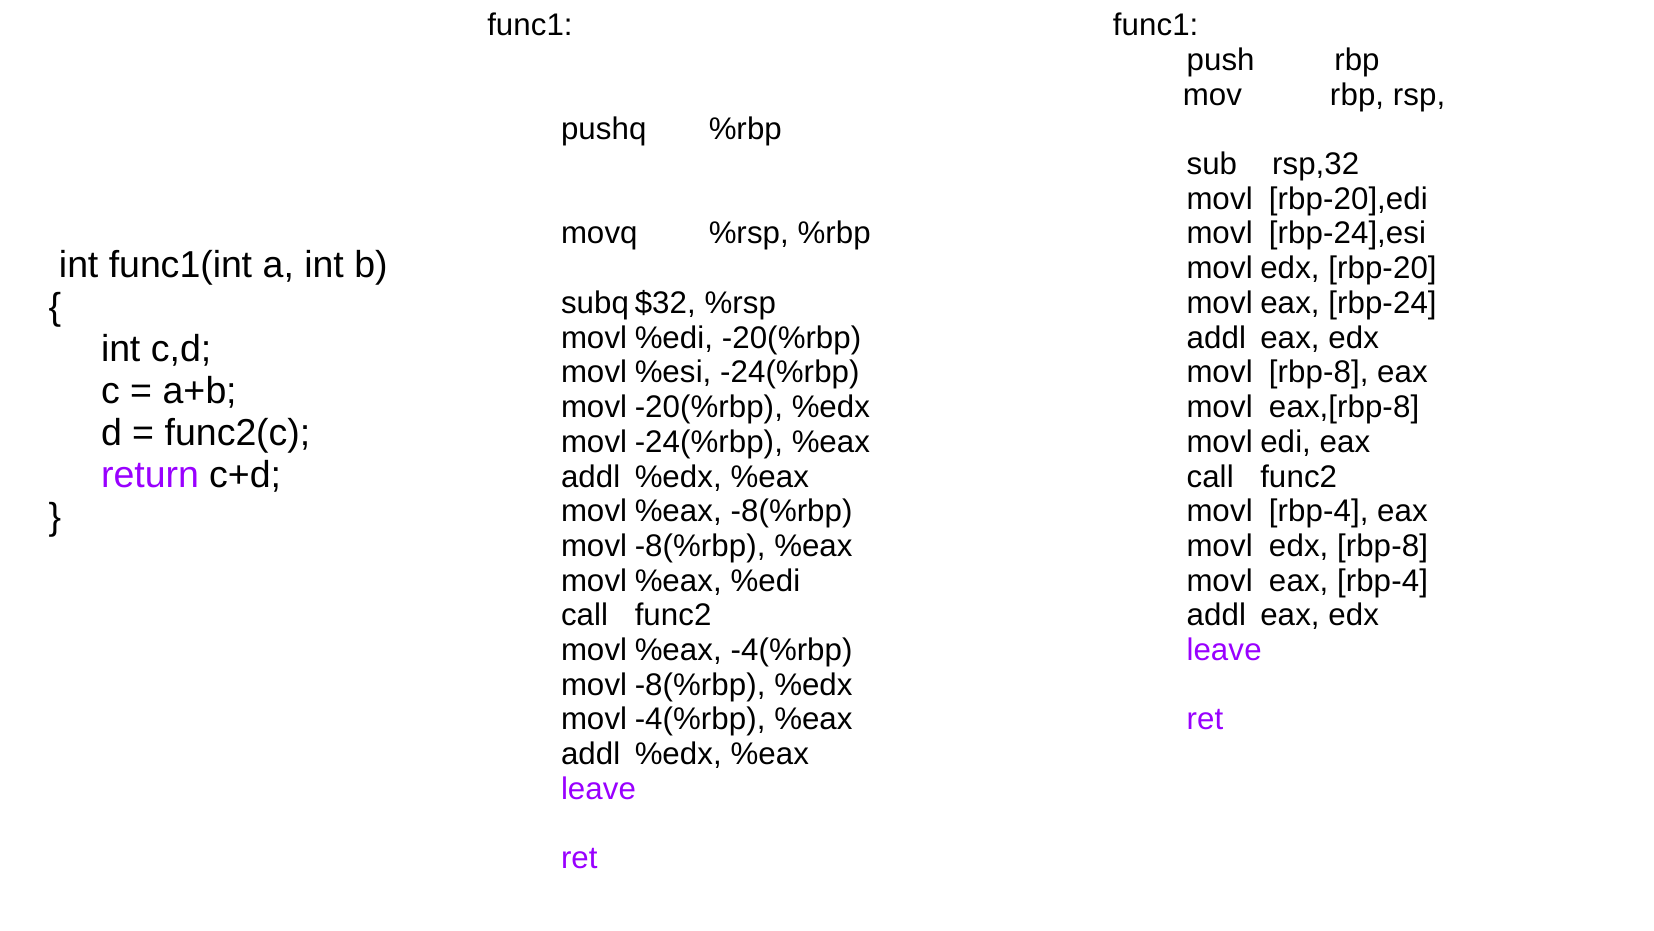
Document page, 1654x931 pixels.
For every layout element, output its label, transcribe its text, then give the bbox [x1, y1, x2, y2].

text_box func1: pushq %rbp movq %rsp, %rbp subq $32, %rsp movl %edi, -20(%rbp) movl %esi, -24(%rbp) movl -20(%rbp), %edx movl -24(%rbp), %eax addl %edx, %eax movl %eax, -8(%rbp) movl -8(%rbp), %eax movl %eax, %edi call func2 movl %eax, -4(%rbp) movl -8(%rbp), %edx movl -4(%rbp), %eax addl %edx, %eax leave ret [472, 0, 981, 925]
text_box int func1(int a, int b) { int c,d; c = a+b; d = func2(c); return c+d; } [33, 236, 414, 546]
text_box func1: push rbp mov rbp, rsp, sub rsp,32 movl [rbp-20],edi movl [rbp-24],esi movl edx, [rbp-20] movl eax, [rbp-24] addl eax, edx movl [rbp-8], eax movl eax,[rbp-8] movl edi, eax call func2 movl [rbp-4], eax movl edx, [rbp-8] movl eax, [rbp-4] addl eax, edx leave ret [1098, 0, 1607, 925]
